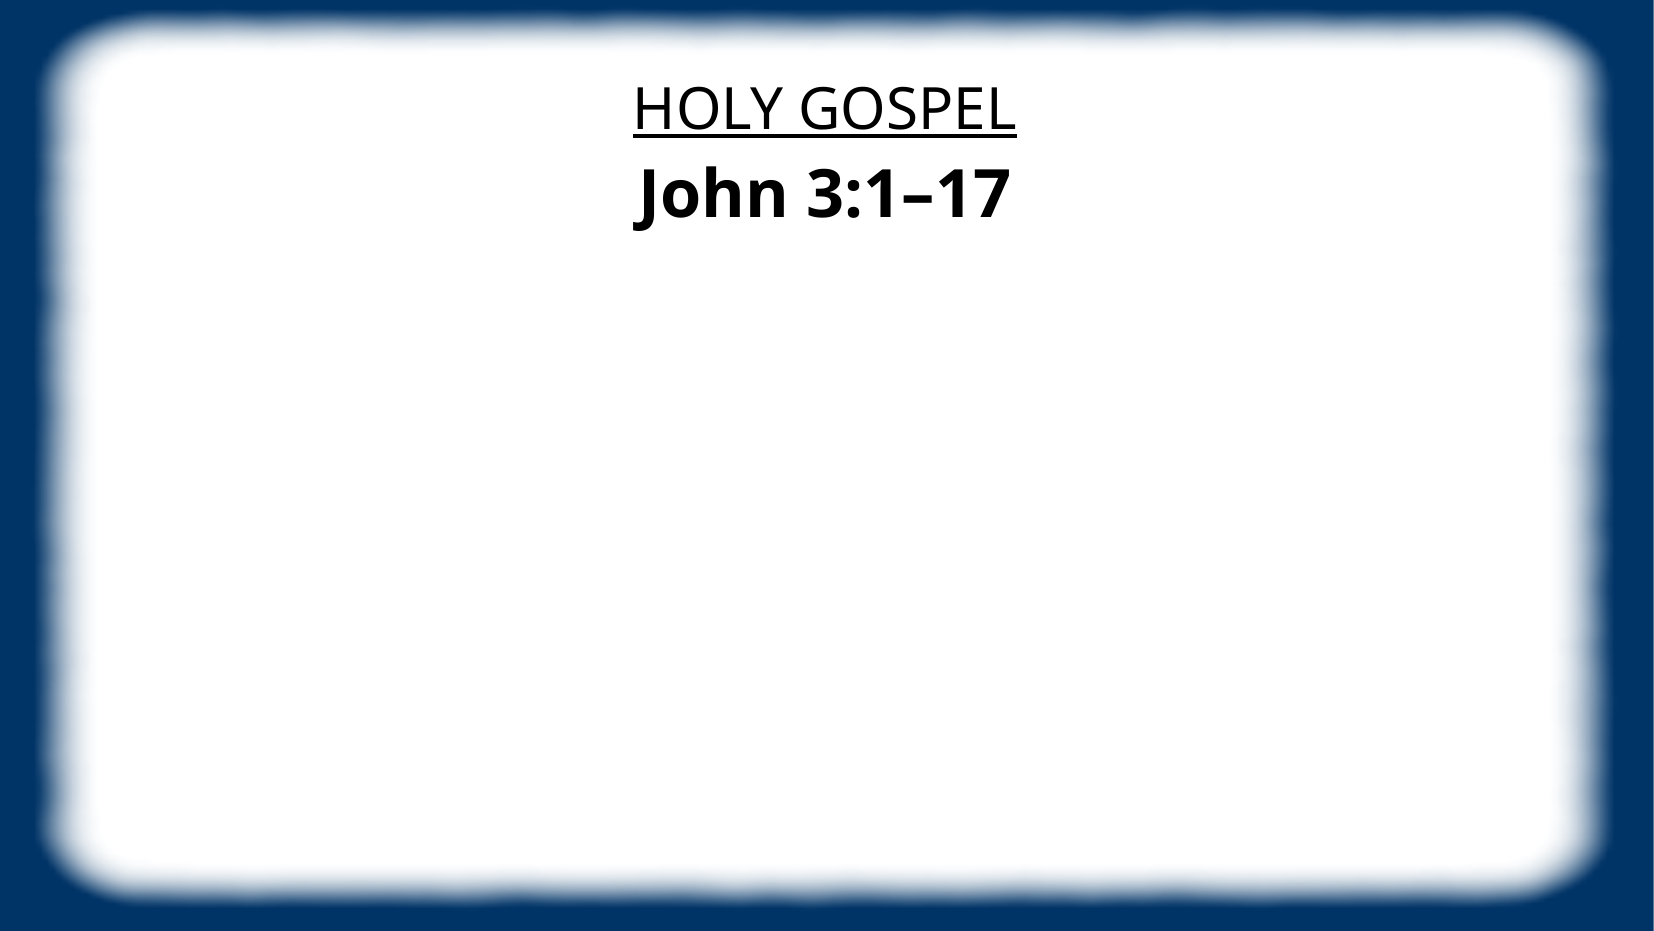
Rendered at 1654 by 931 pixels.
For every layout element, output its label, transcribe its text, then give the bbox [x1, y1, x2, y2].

text_box HOLY GOSPEL John 3:1–17 [90, 60, 1561, 241]
picture [0, 0, 1654, 931]
